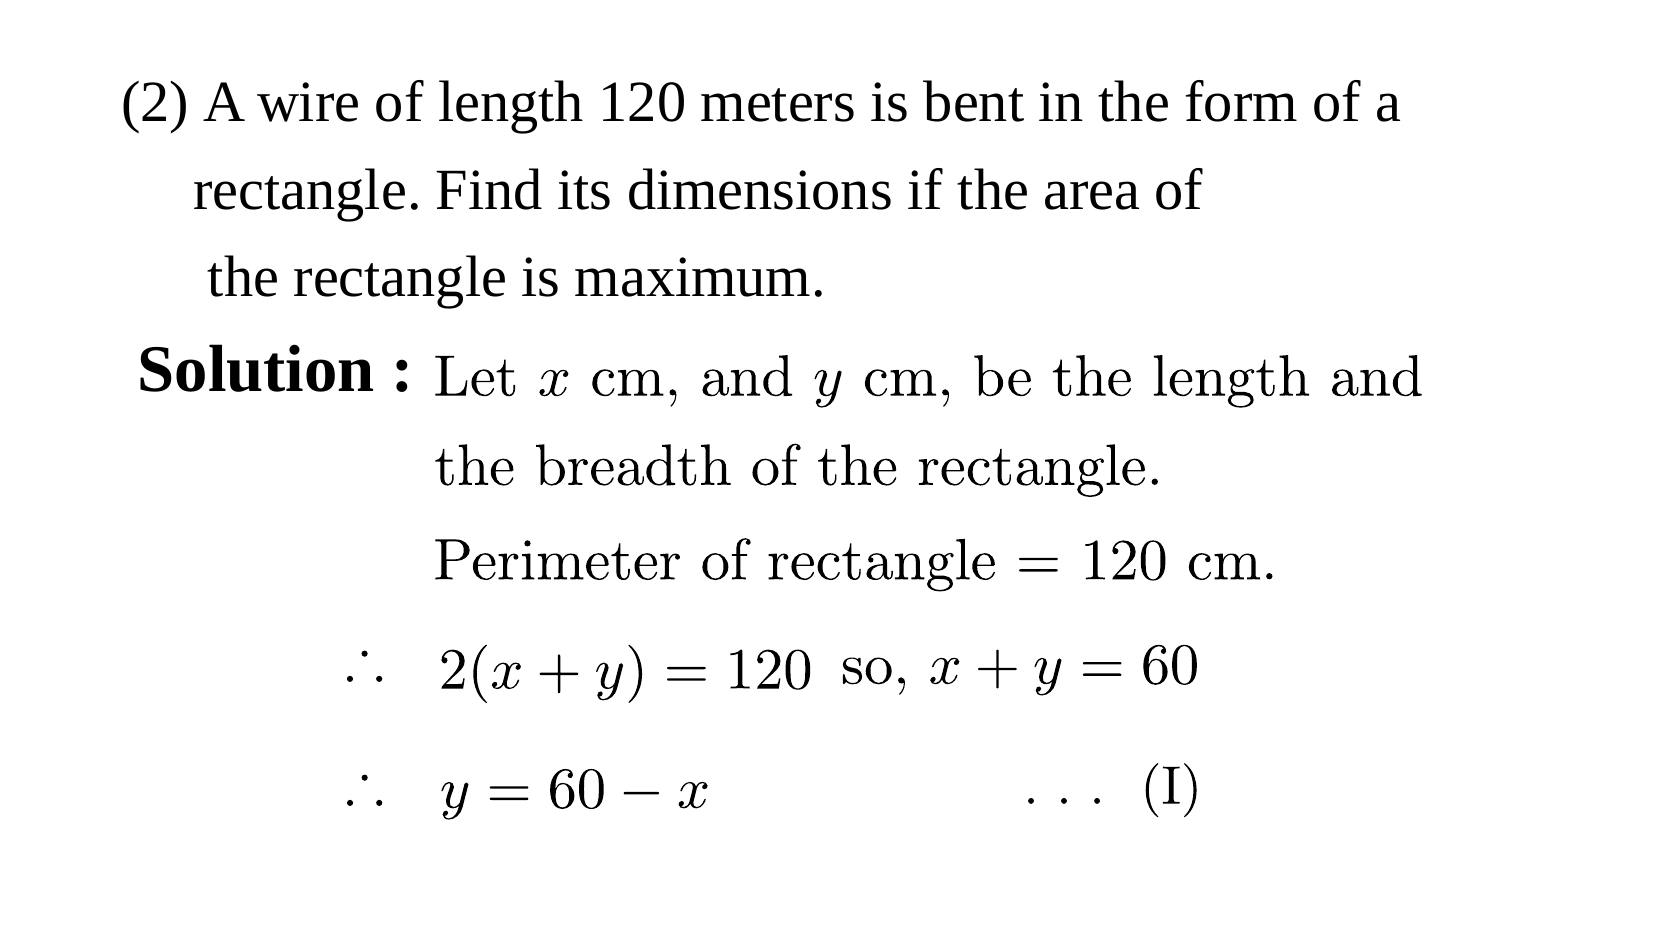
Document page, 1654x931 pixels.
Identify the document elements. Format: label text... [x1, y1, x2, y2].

text_box [346, 774, 383, 806]
text_box [435, 355, 1422, 408]
text_box [842, 644, 1197, 696]
text_box [441, 644, 811, 703]
title (2) A wire of length 120 meters is bent in the form of a rectangle. Find its dimensions if the area of the rectangle is maximum. Solution : [47, 37, 1607, 886]
text_box [435, 538, 1273, 592]
text_box [441, 768, 708, 820]
text_box [435, 443, 1158, 497]
text_box [1026, 763, 1197, 818]
text_box [346, 650, 383, 682]
